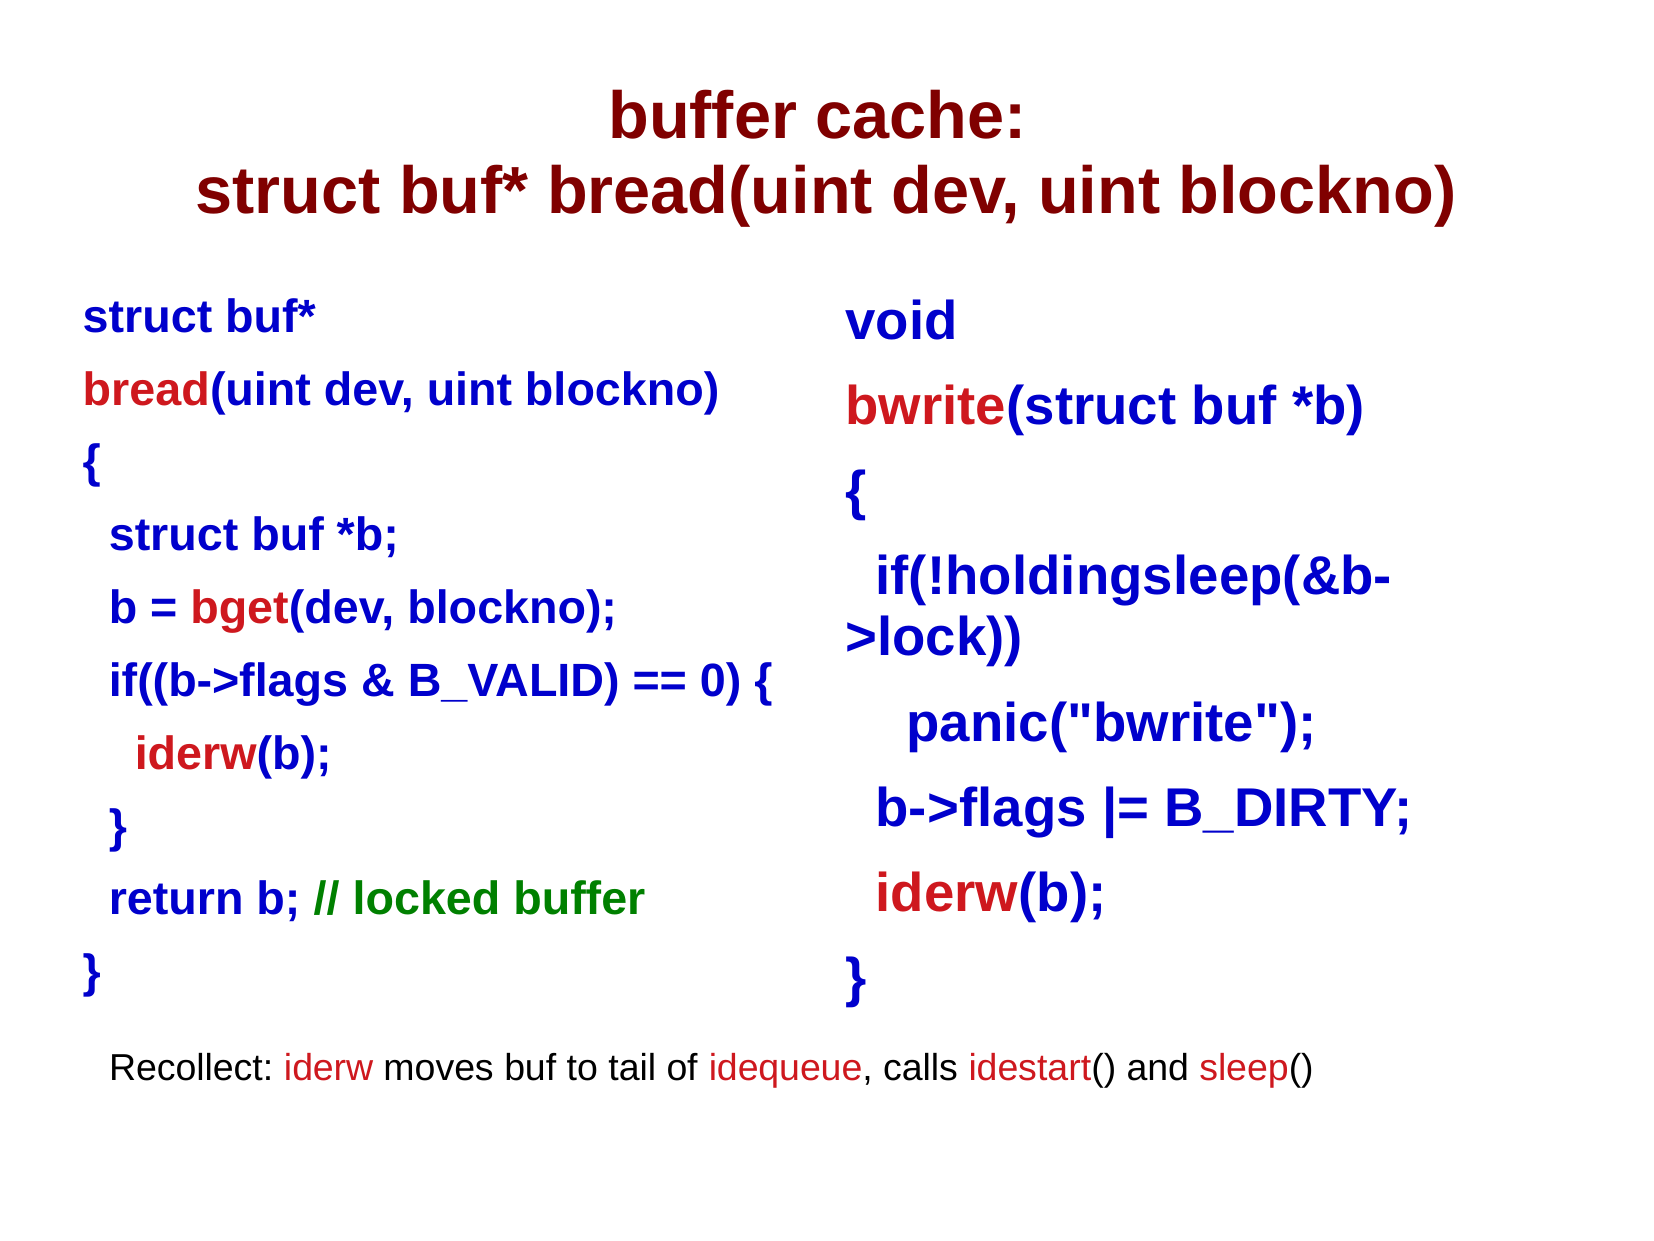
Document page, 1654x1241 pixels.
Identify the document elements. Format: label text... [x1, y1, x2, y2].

text_box Recollect: iderw moves buf to tail of idequeue, calls idestart() and sleep() [94, 1039, 1477, 1097]
list struct buf* bread(uint dev, uint blockno) { struct buf *b; b = bget(dev, blockno); if((b->flags & B_VALID) == 0) { iderw(b); } return b; // locked buffer } [82, 290, 809, 1010]
title buffer cache: struct buf* bread(uint dev, uint blockno) [82, 49, 1571, 257]
list void bwrite(struct buf *b) { if(!holdingsleep(&b->lock)) panic("bwrite"); b->flags |= B_DIRTY; iderw(b); } [845, 290, 1572, 1010]
